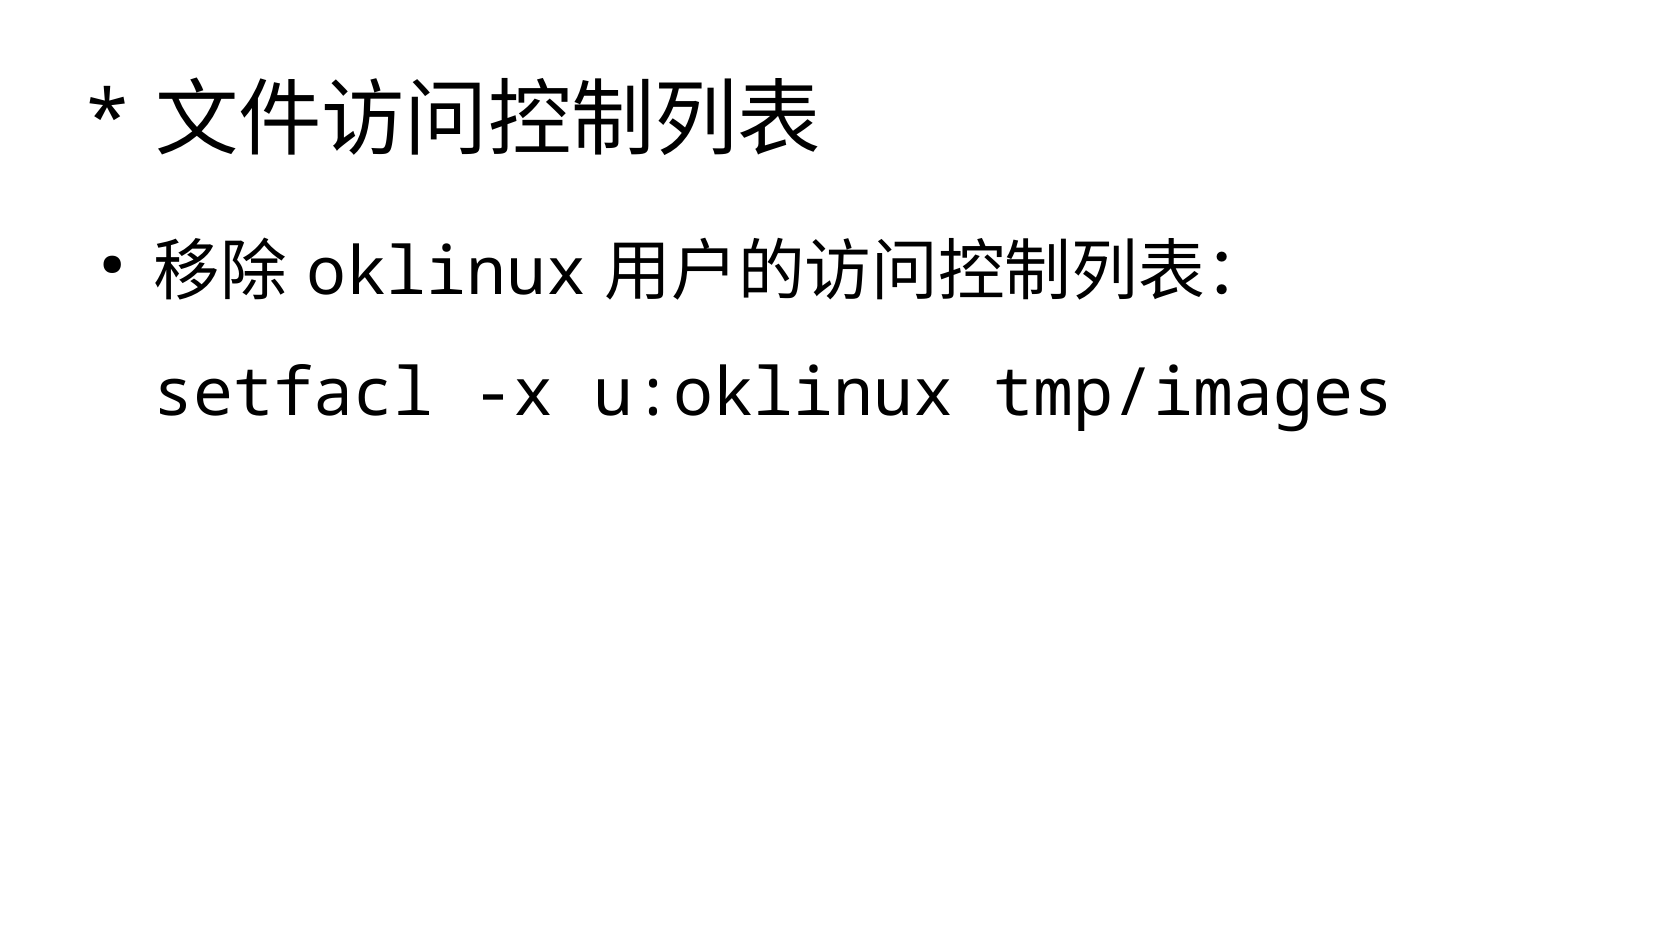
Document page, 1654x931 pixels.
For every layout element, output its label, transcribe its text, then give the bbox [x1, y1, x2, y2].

list 移除oklinux用户的访问控制列表： setfacl -x u:oklinux tmp/images [82, 217, 1571, 758]
title *文件访问控制列表 [82, 37, 1571, 189]
